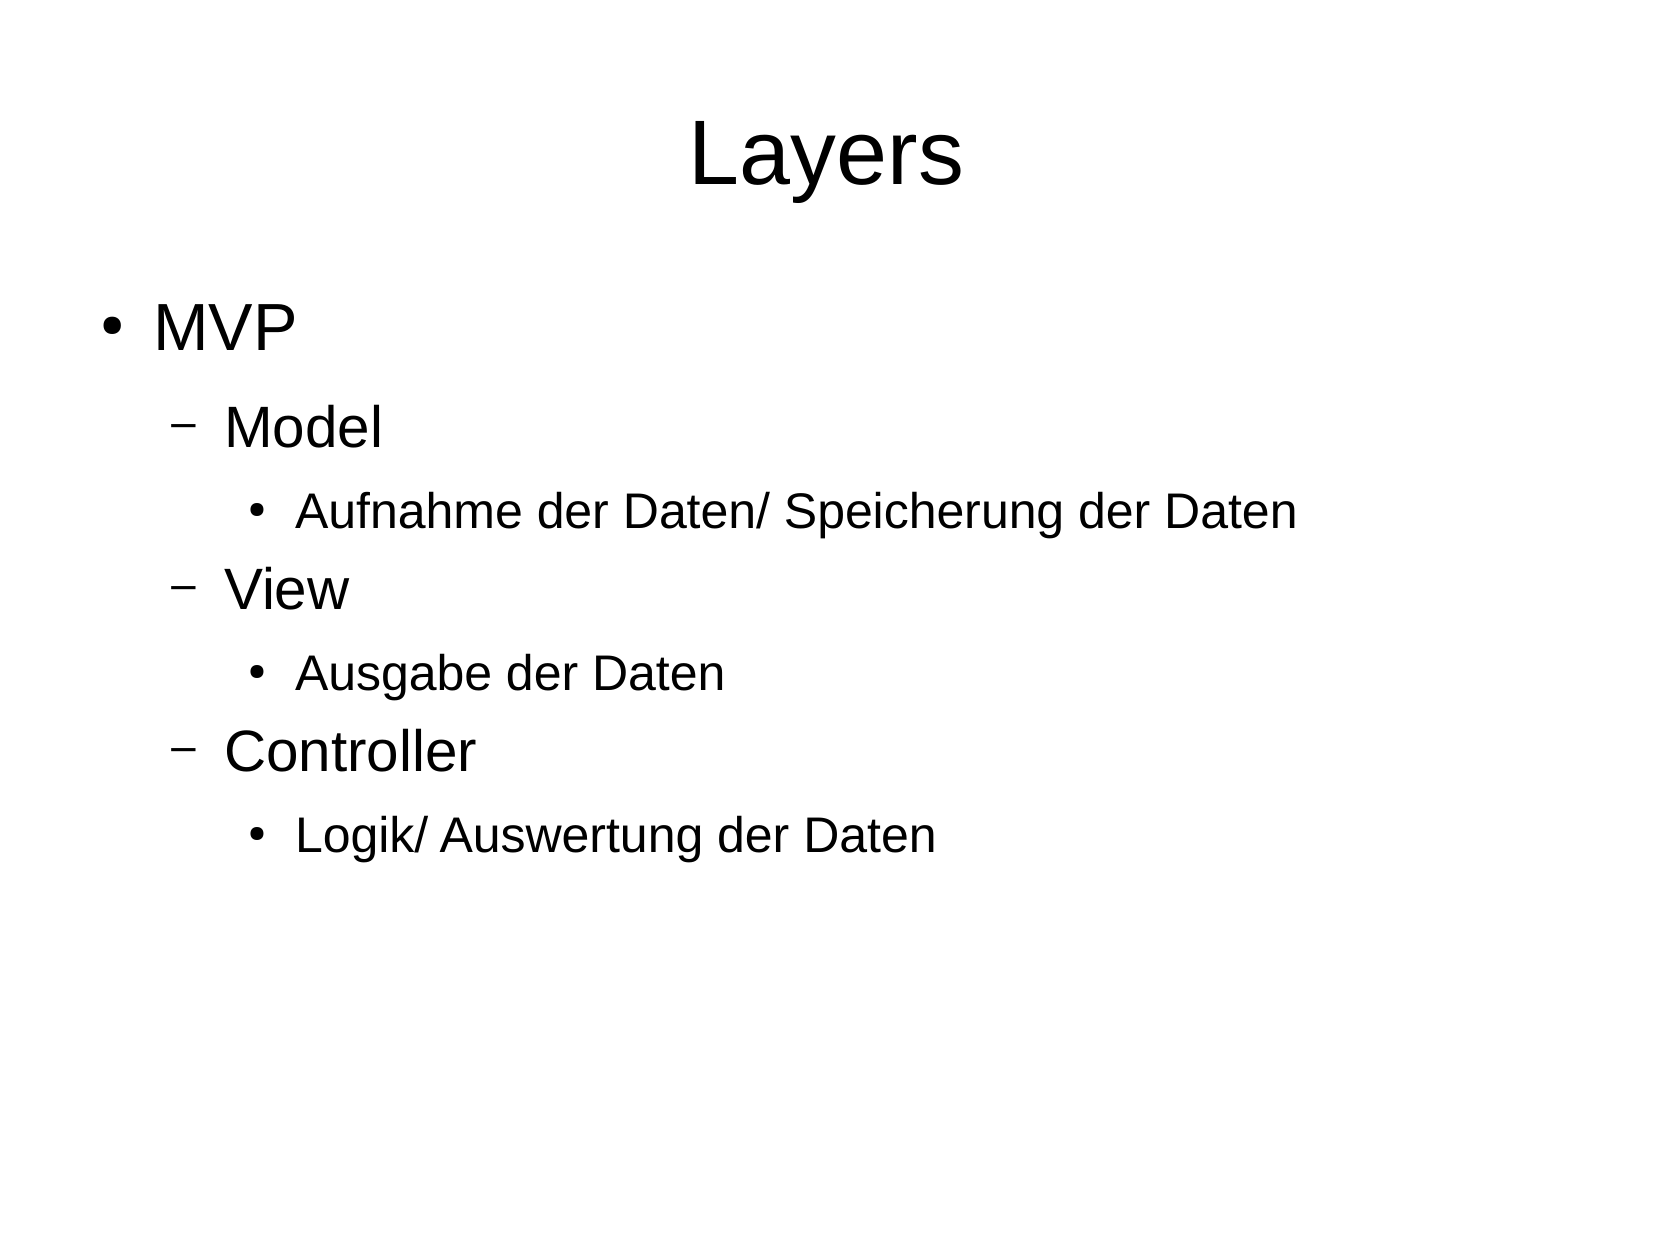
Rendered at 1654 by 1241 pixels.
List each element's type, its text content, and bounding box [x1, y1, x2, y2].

title Layers [82, 49, 1571, 257]
list MVP Model Aufnahme der Daten/ Speicherung der Daten View Ausgabe der Daten Controller Logik/ Auswertung der Daten [82, 290, 1571, 1010]
